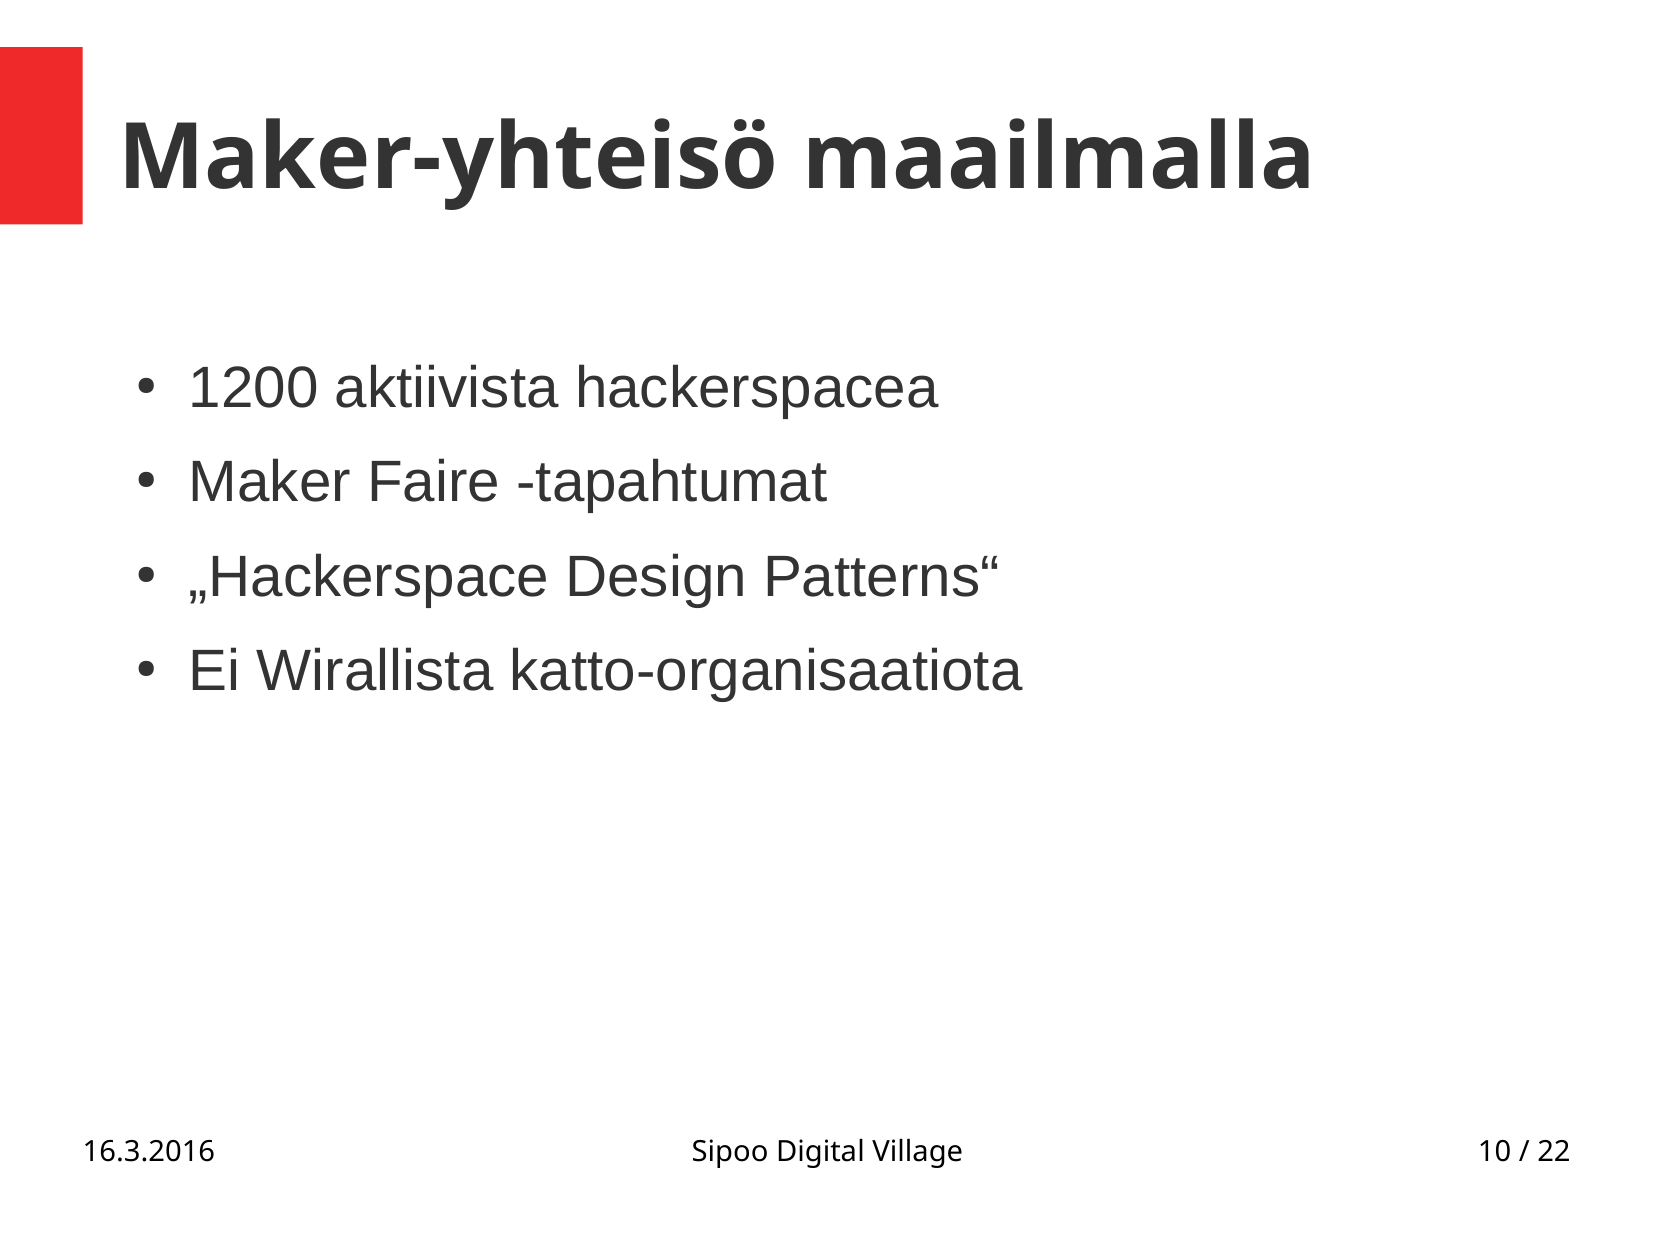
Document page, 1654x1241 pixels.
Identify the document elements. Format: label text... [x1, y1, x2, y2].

list 1200 aktiivista hackerspacea Maker Faire -tapahtumat „Hackerspace Design Patterns“ Ei Wirallista katto-organisaatiota [118, 354, 1536, 1074]
title Maker-yhteisö maailmalla [118, 49, 1571, 257]
